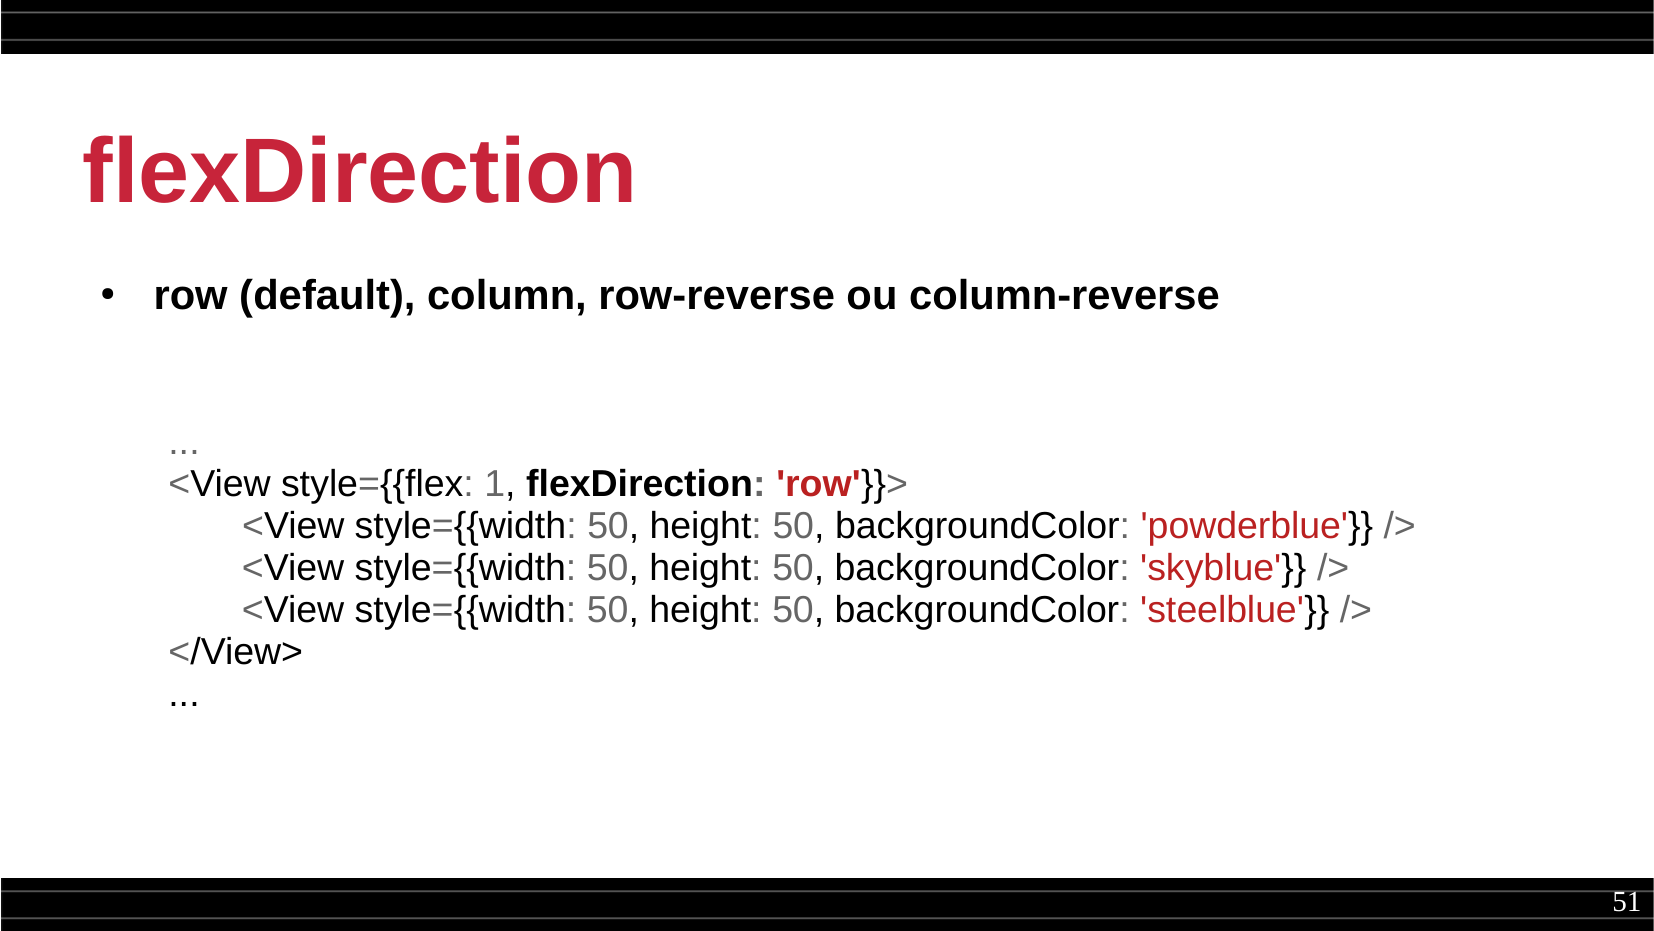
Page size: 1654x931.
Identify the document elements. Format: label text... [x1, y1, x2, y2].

picture [1, 878, 1654, 931]
text_box ... <View style={{flex: 1, flexDirection: 'row'}}> <View style={{width: 50, height: 50, backgroundColor: 'powderblue'}} /> <View style={{width: 50, height: 50, backgroundColor: 'skyblue'}} /> <View style={{width: 50, height: 50, backgroundColor: 'steelblue'}} /> </View> ... [153, 413, 1477, 723]
title flexDirection [82, 92, 1571, 249]
list row (default), column, row-reverse ou column-reverse [82, 271, 1571, 758]
picture [1, 0, 1654, 54]
